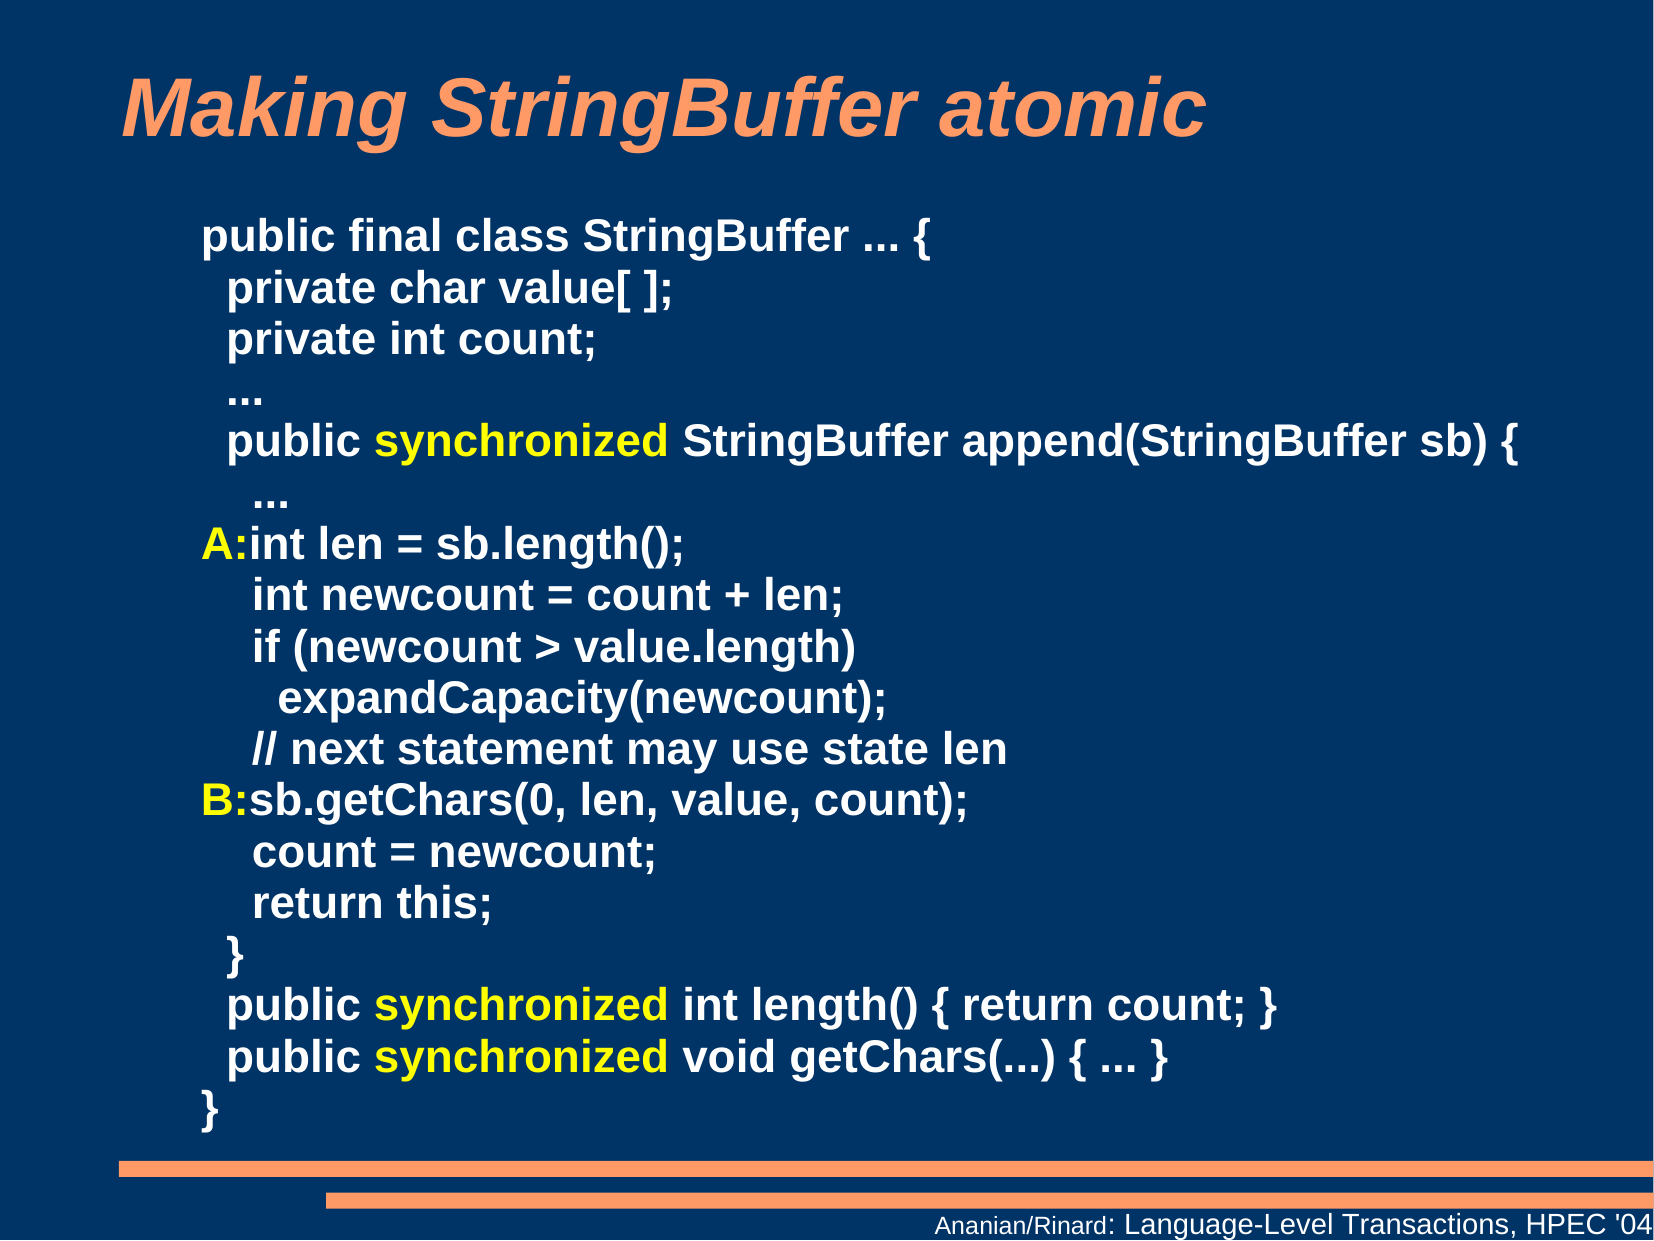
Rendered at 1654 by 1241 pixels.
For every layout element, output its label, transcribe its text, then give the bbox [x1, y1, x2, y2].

title Making StringBuffer atomic [121, 46, 1534, 170]
text_box public final class StringBuffer ... { private char value[ ]; private int count; ... public synchronized StringBuffer append(StringBuffer sb) { ... A:int len = sb.length(); int newcount = count + len; if (newcount > value.length) expandCapacity(newcount); // next statement may use state len B:sb.getChars(0, len, value, count); count = newcount; return this; } public synchronized int length() { return count; } public synchronized void getChars(...) { ... } } [200, 210, 1525, 1134]
